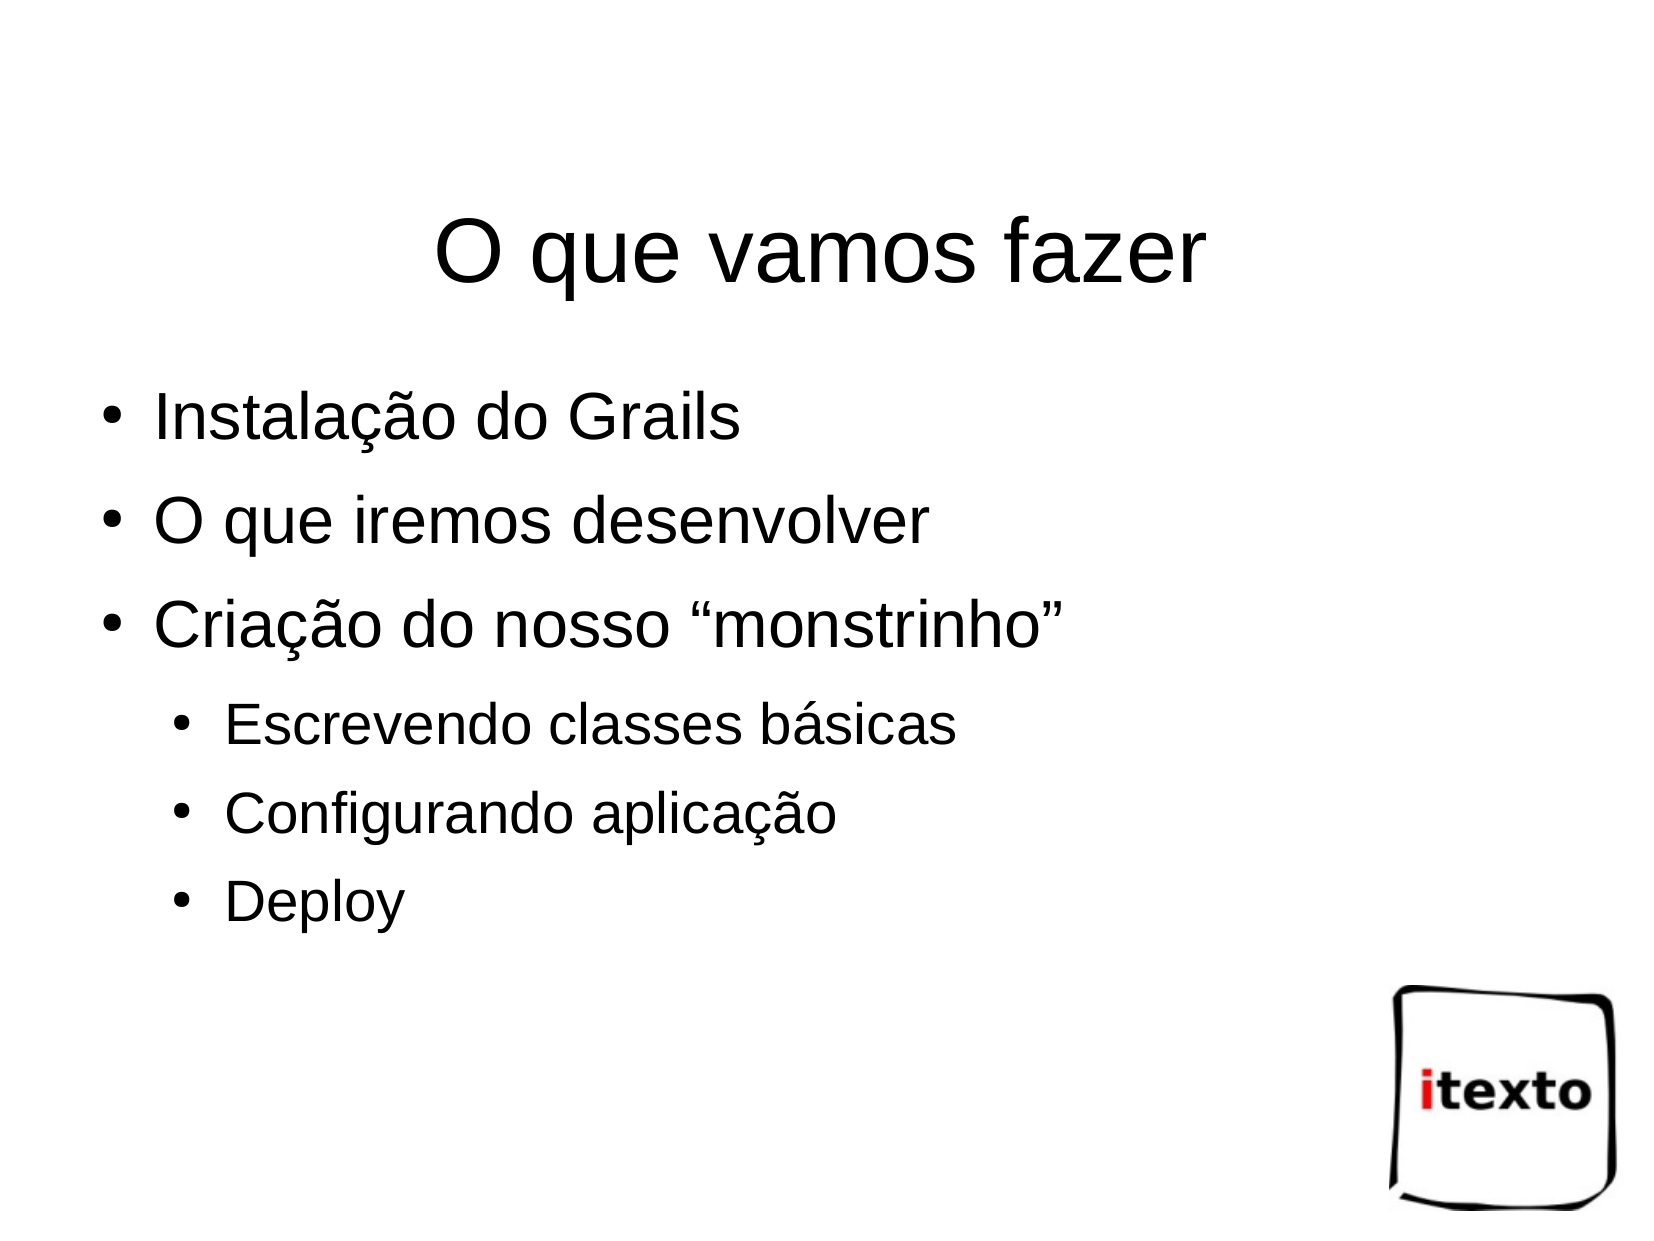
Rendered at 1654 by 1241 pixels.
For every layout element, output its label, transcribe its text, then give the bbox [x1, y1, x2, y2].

picture [1389, 985, 1625, 1211]
title O que vamos fazer [76, 147, 1565, 355]
list Instalação do Grails O que iremos desenvolver Criação do nosso “monstrinho” Escrevendo classes básicas Configurando aplicação Deploy [82, 378, 1565, 975]
